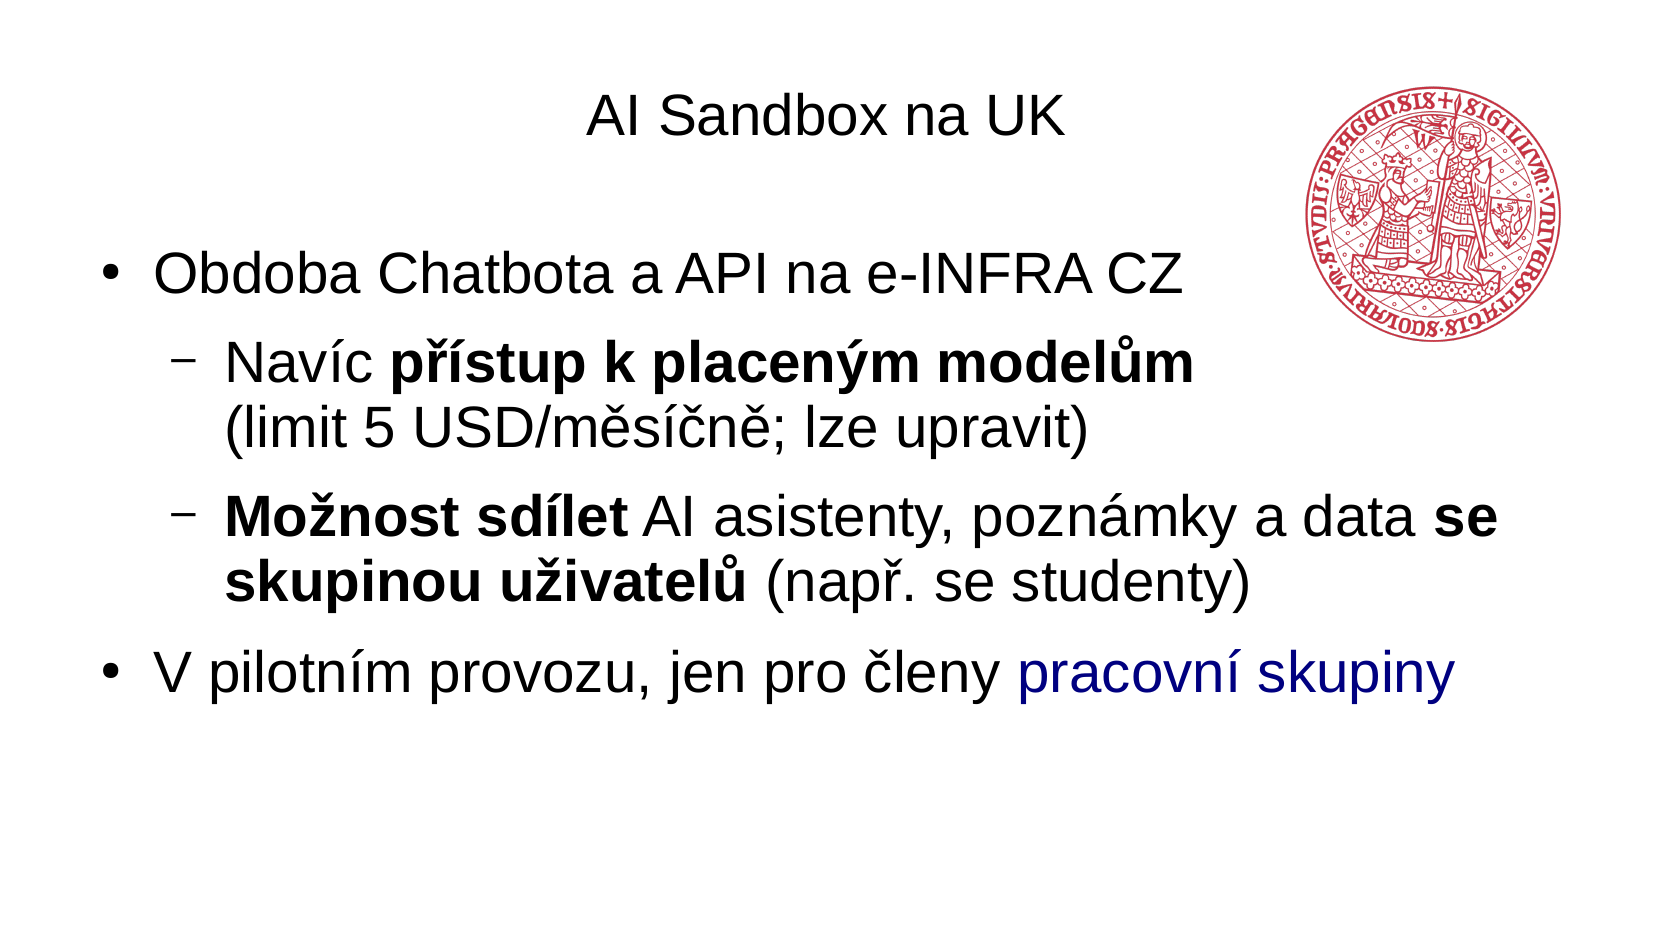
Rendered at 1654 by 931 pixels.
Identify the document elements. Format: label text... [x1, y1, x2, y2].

picture [1291, 72, 1575, 356]
title AI Sandbox na UK [82, 37, 1571, 193]
list Obdoba Chatbota a API na e-INFRA CZ Navíc přístup k placeným modelům (limit 5 USD/měsíčně; lze upravit) Možnost sdílet AI asistenty, poznámky a data se skupinou uživatelů (např. se studenty) V pilotním provozu, jen pro členy pracovní skupiny [82, 241, 1571, 905]
